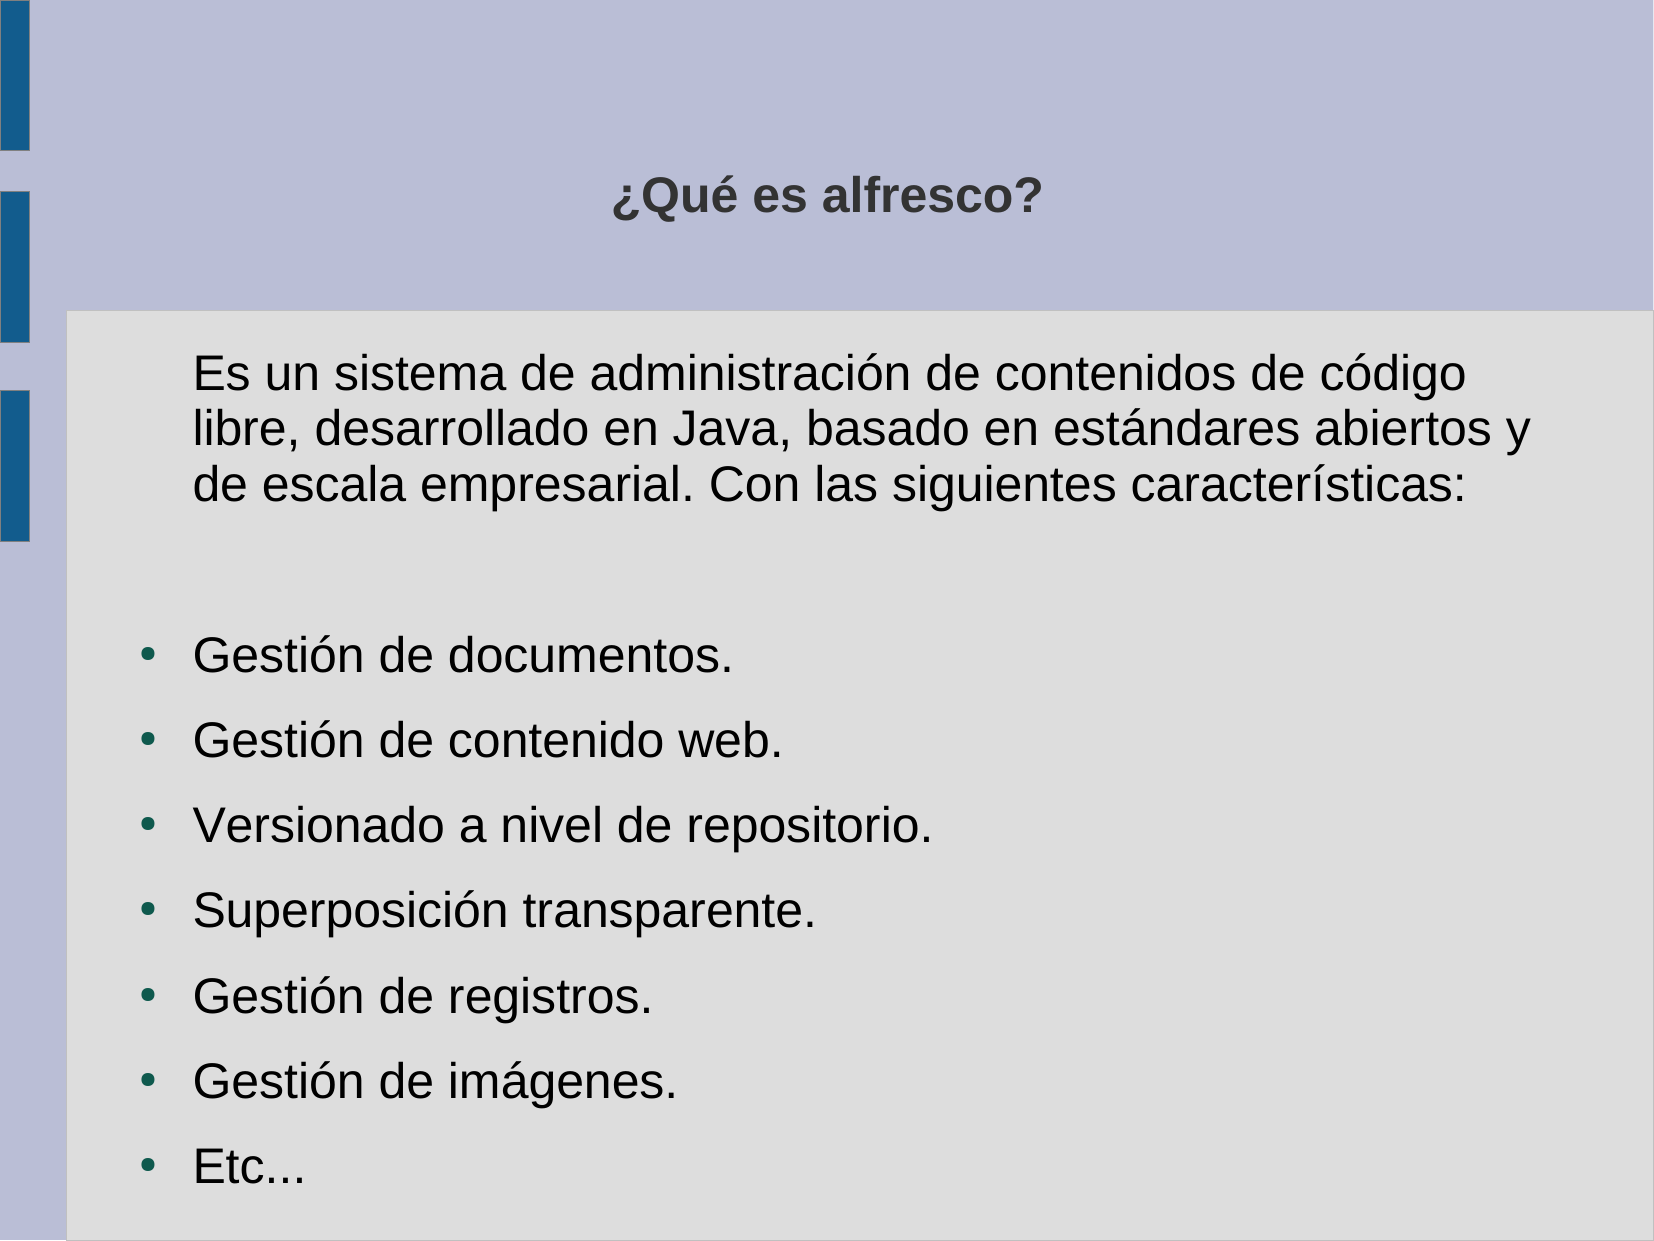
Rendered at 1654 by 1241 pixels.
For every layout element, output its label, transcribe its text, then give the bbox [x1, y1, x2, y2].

list Es un sistema de administración de contenidos de código libre, desarrollado en Java, basado en estándares abiertos y de escala empresarial. Con las siguientes características: Gestión de documentos. Gestión de contenido web. Versionado a nivel de repositorio. Superposición transparente. Gestión de registros. Gestión de imágenes. Etc... [121, 344, 1534, 1195]
title ¿Qué es alfresco? [121, 91, 1534, 299]
